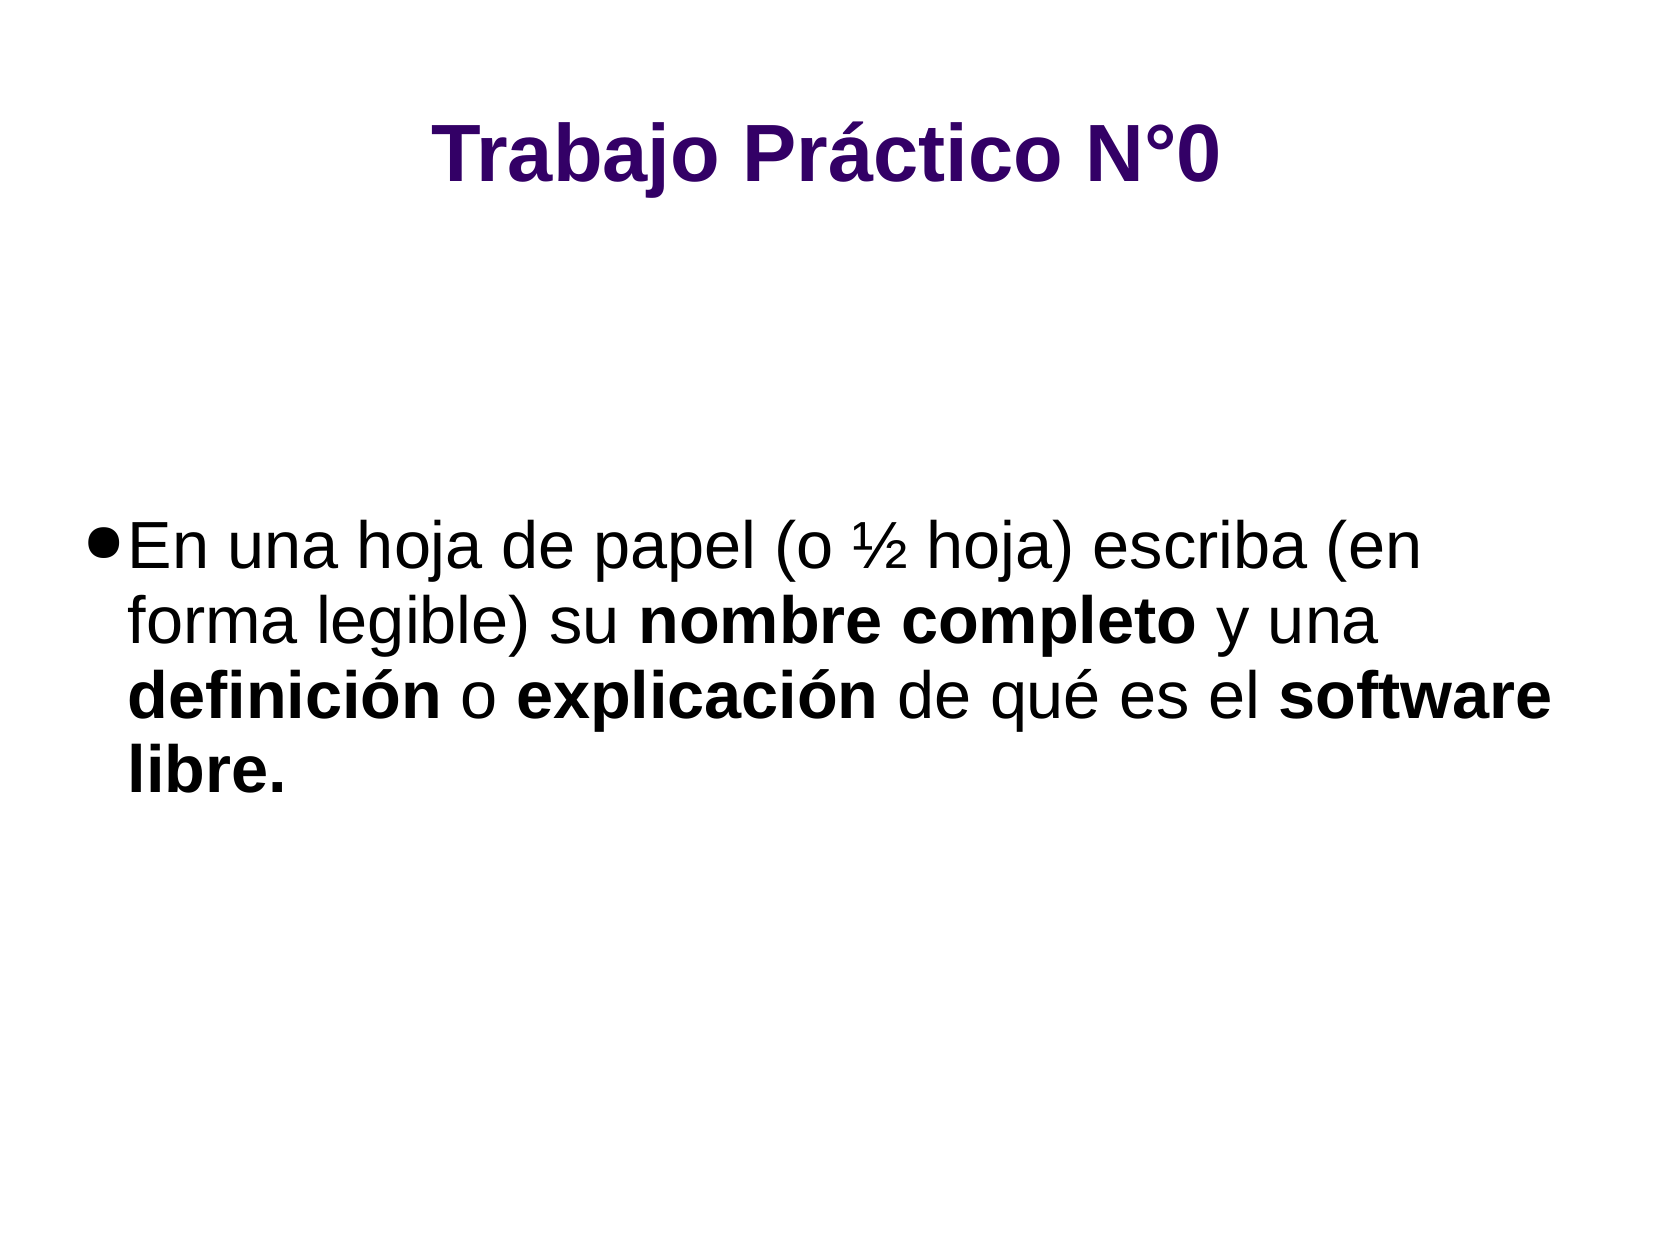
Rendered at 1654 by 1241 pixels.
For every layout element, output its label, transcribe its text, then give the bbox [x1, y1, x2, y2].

title Trabajo Práctico N°0 [82, 49, 1571, 257]
subtitle En una hoja de papel (o ½ hoja) escriba (en forma legible) su nombre completo y una definición o explicación de qué es el software libre. [82, 290, 1570, 1109]
